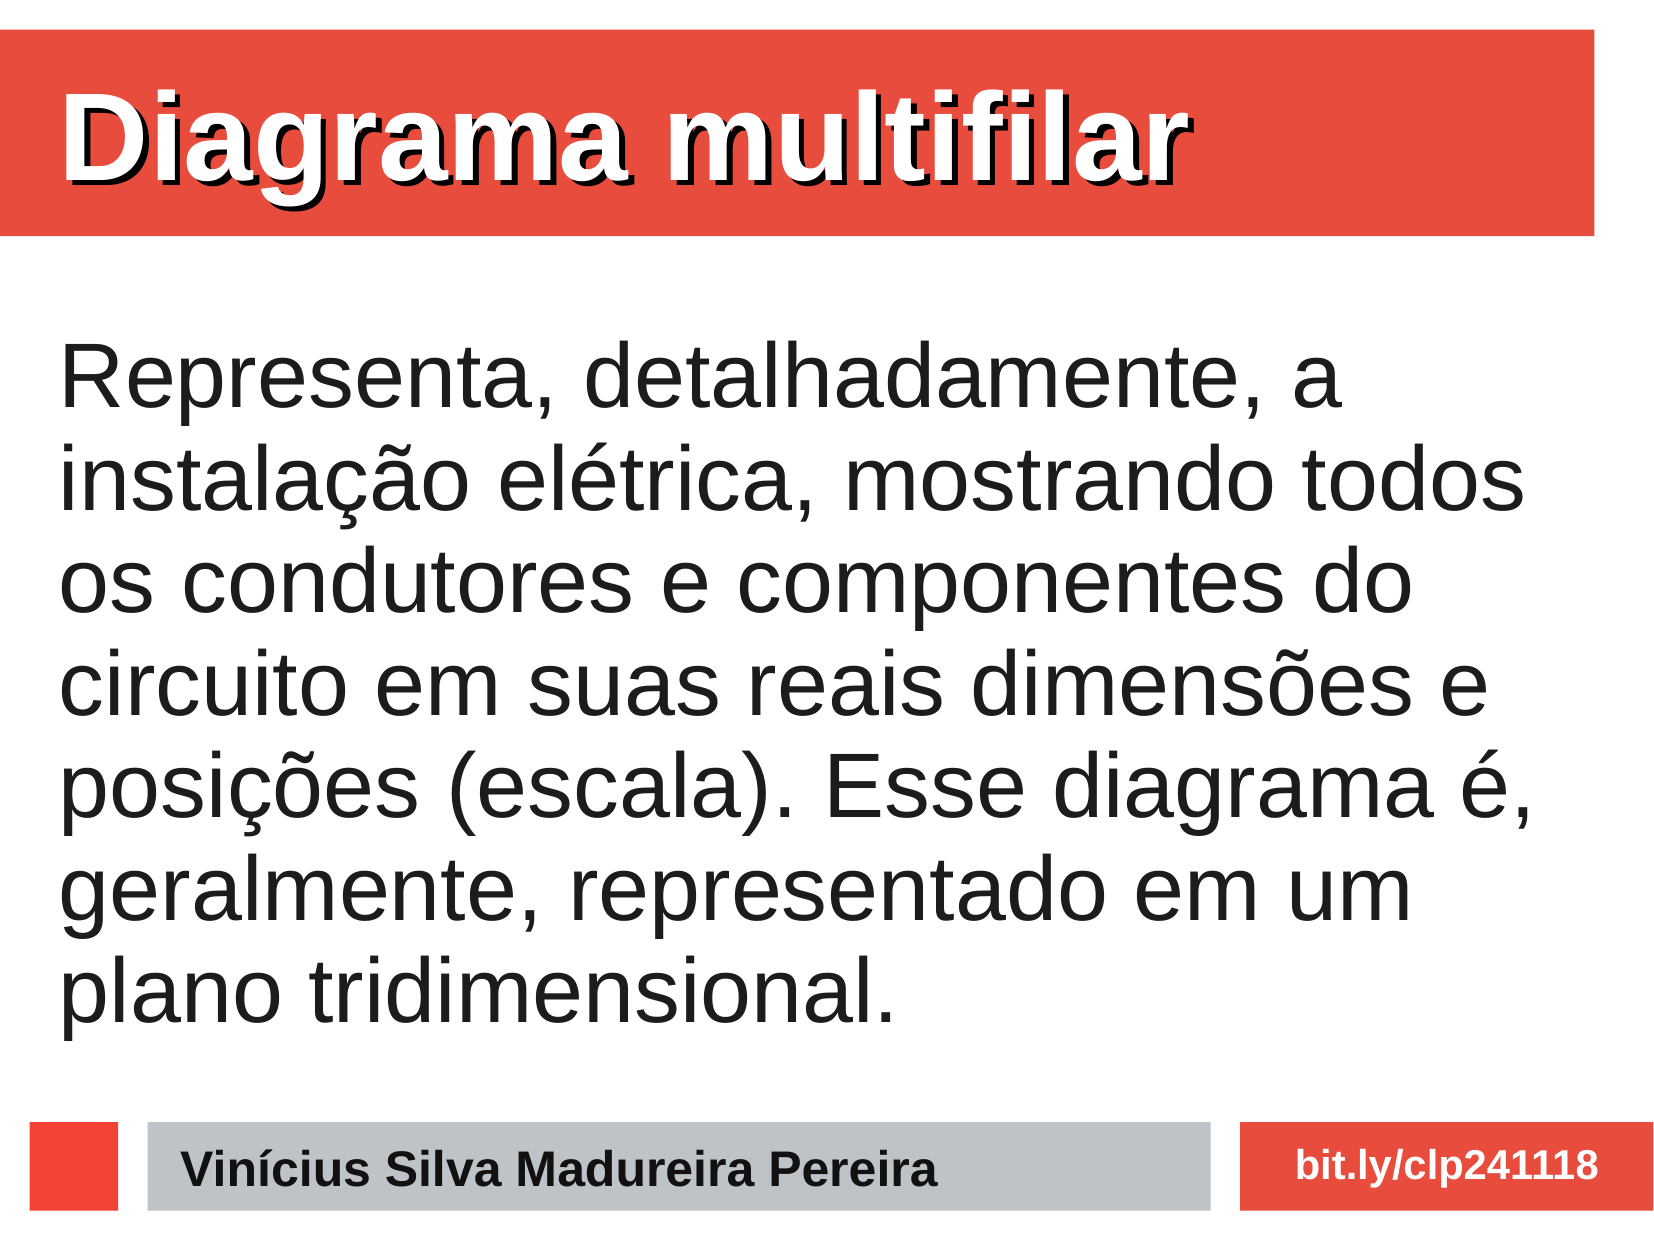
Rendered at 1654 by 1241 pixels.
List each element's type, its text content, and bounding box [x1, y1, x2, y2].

text_box Vinícius Silva Madureira Pereira [165, 1133, 1170, 1205]
list Representa, detalhadamente, a instalação elétrica, mostrando todos os condutores e componentes do circuito em suas reais dimensões e posições (escala). Esse diagrama é, geralmente, representado em um plano tridimensional. [59, 324, 1565, 1093]
title Diagrama multifilar [59, 59, 1595, 207]
text_box bit.ly/clp241118 [1228, 1133, 1654, 1205]
